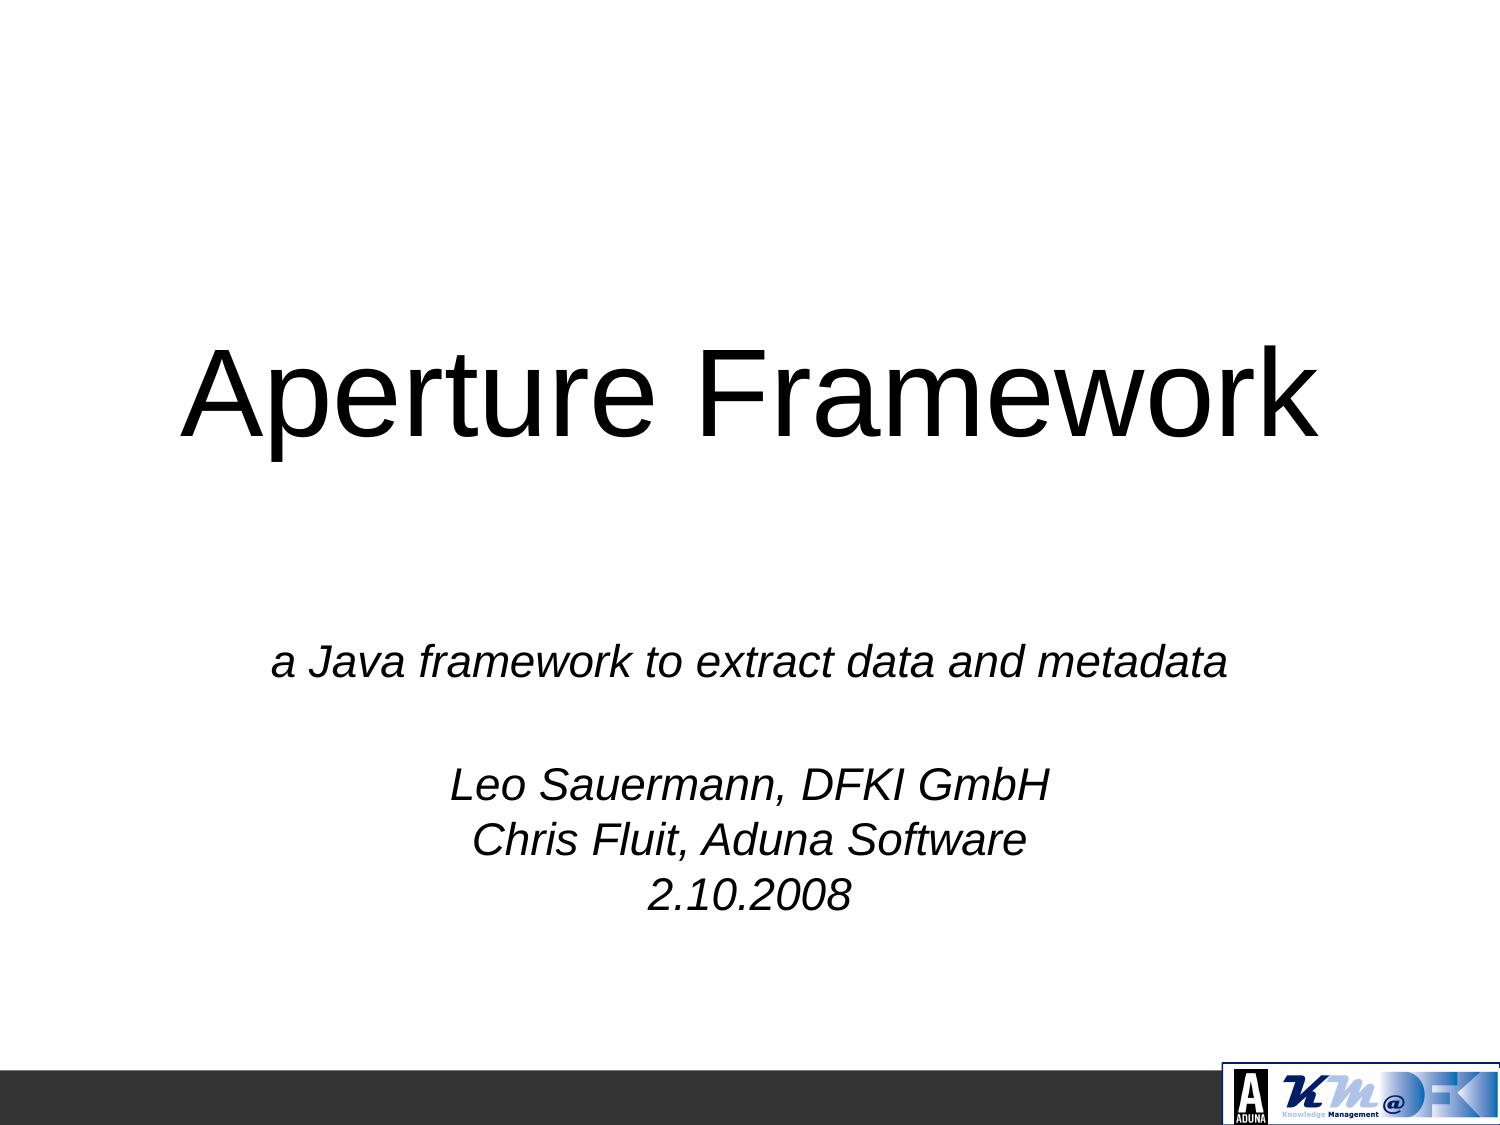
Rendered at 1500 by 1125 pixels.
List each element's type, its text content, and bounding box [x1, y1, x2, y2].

subtitle a Java framework to extract data and metadata Leo Sauermann, DFKI GmbH Chris Fluit, Aduna Software 2.10.2008 [225, 637, 1276, 1059]
picture [1234, 1069, 1268, 1125]
title Aperture Framework [53, 196, 1447, 591]
picture [1276, 1068, 1500, 1124]
